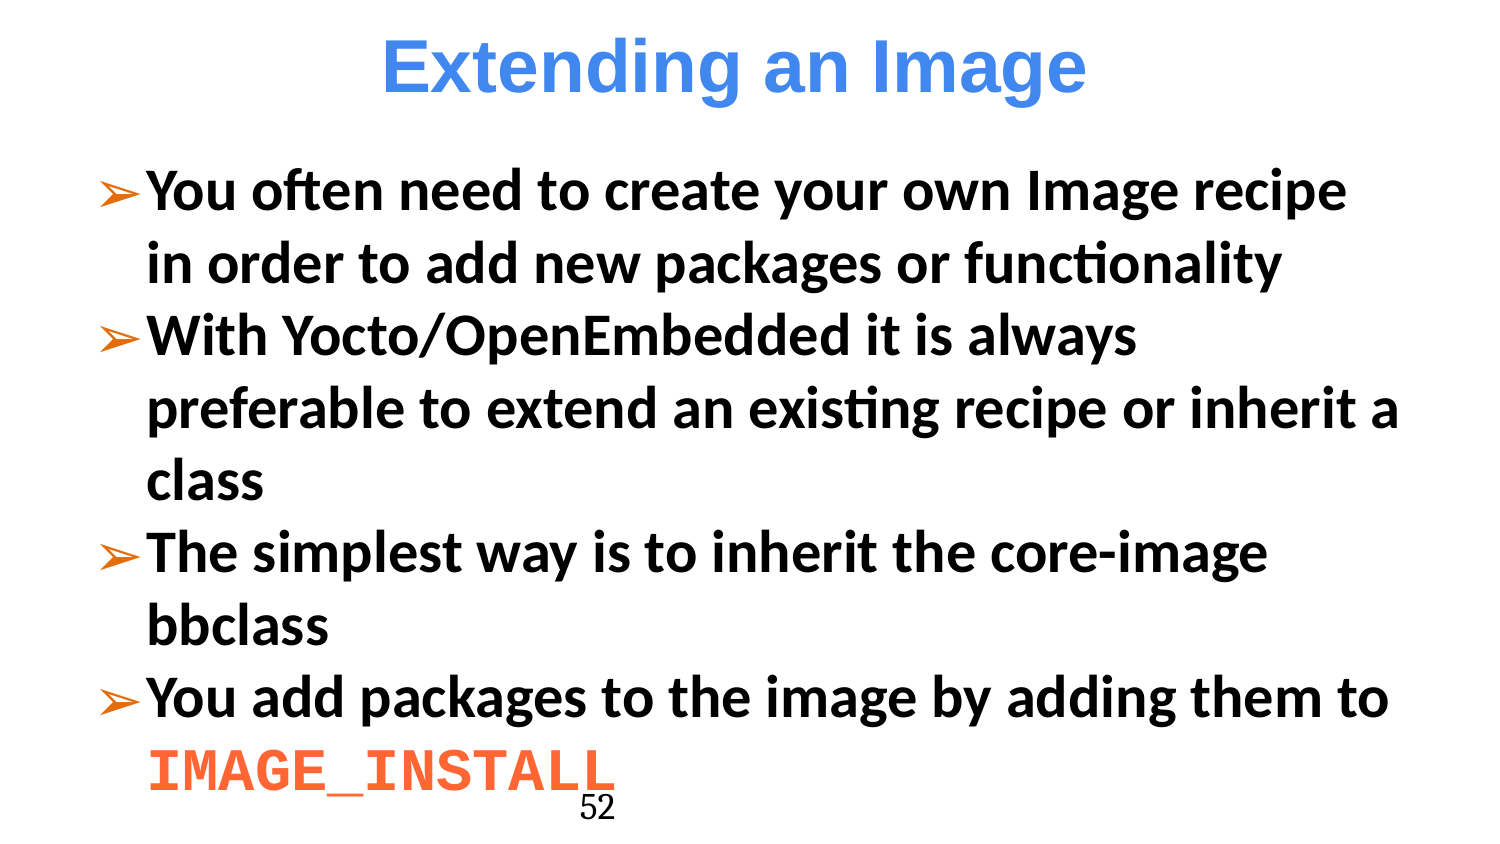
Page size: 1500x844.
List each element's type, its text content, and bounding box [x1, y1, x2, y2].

text_box Extending an Image [75, 10, 1425, 115]
text_box You often need to create your own Image recipe in order to add new packages or functionality With Yocto/OpenEmbedded it is always preferable to extend an existing recipe or inherit a class The simplest way is to inherit the core-image bbclass You add packages to the image by adding them to IMAGE_INSTALL [75, 142, 1425, 817]
text_box <number> [475, 782, 631, 827]
